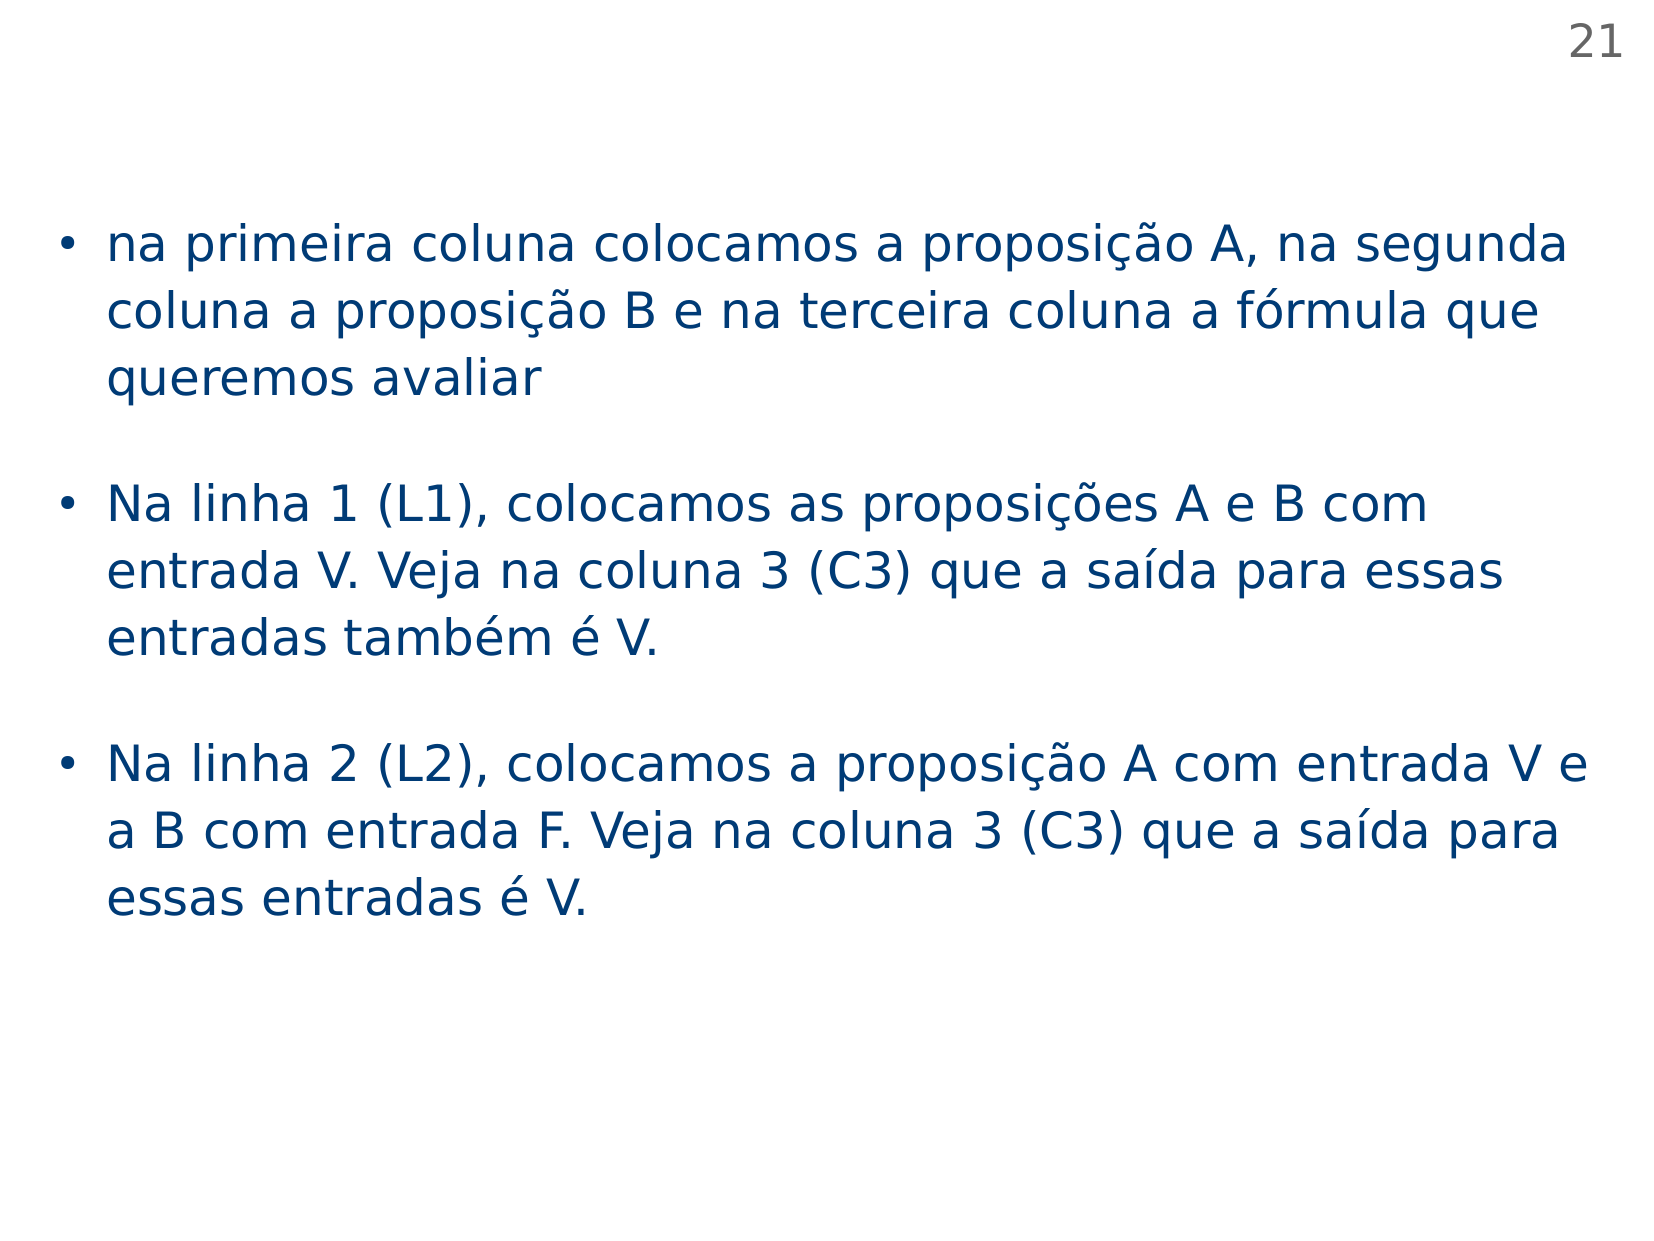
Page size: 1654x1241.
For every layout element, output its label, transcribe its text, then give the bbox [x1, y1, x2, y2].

list na primeira coluna colocamos a proposição A, na segunda coluna a proposição B e na terceira coluna a fórmula que queremos avaliar Na linha 1 (L1), colocamos as proposições A e B com entrada V. Veja na coluna 3 (C3) que a saída para essas entradas também é V. Na linha 2 (L2), colocamos a proposição A com entrada V e a B com entrada F. Veja na coluna 3 (C3) que a saída para essas entradas é V. [59, 206, 1625, 1211]
